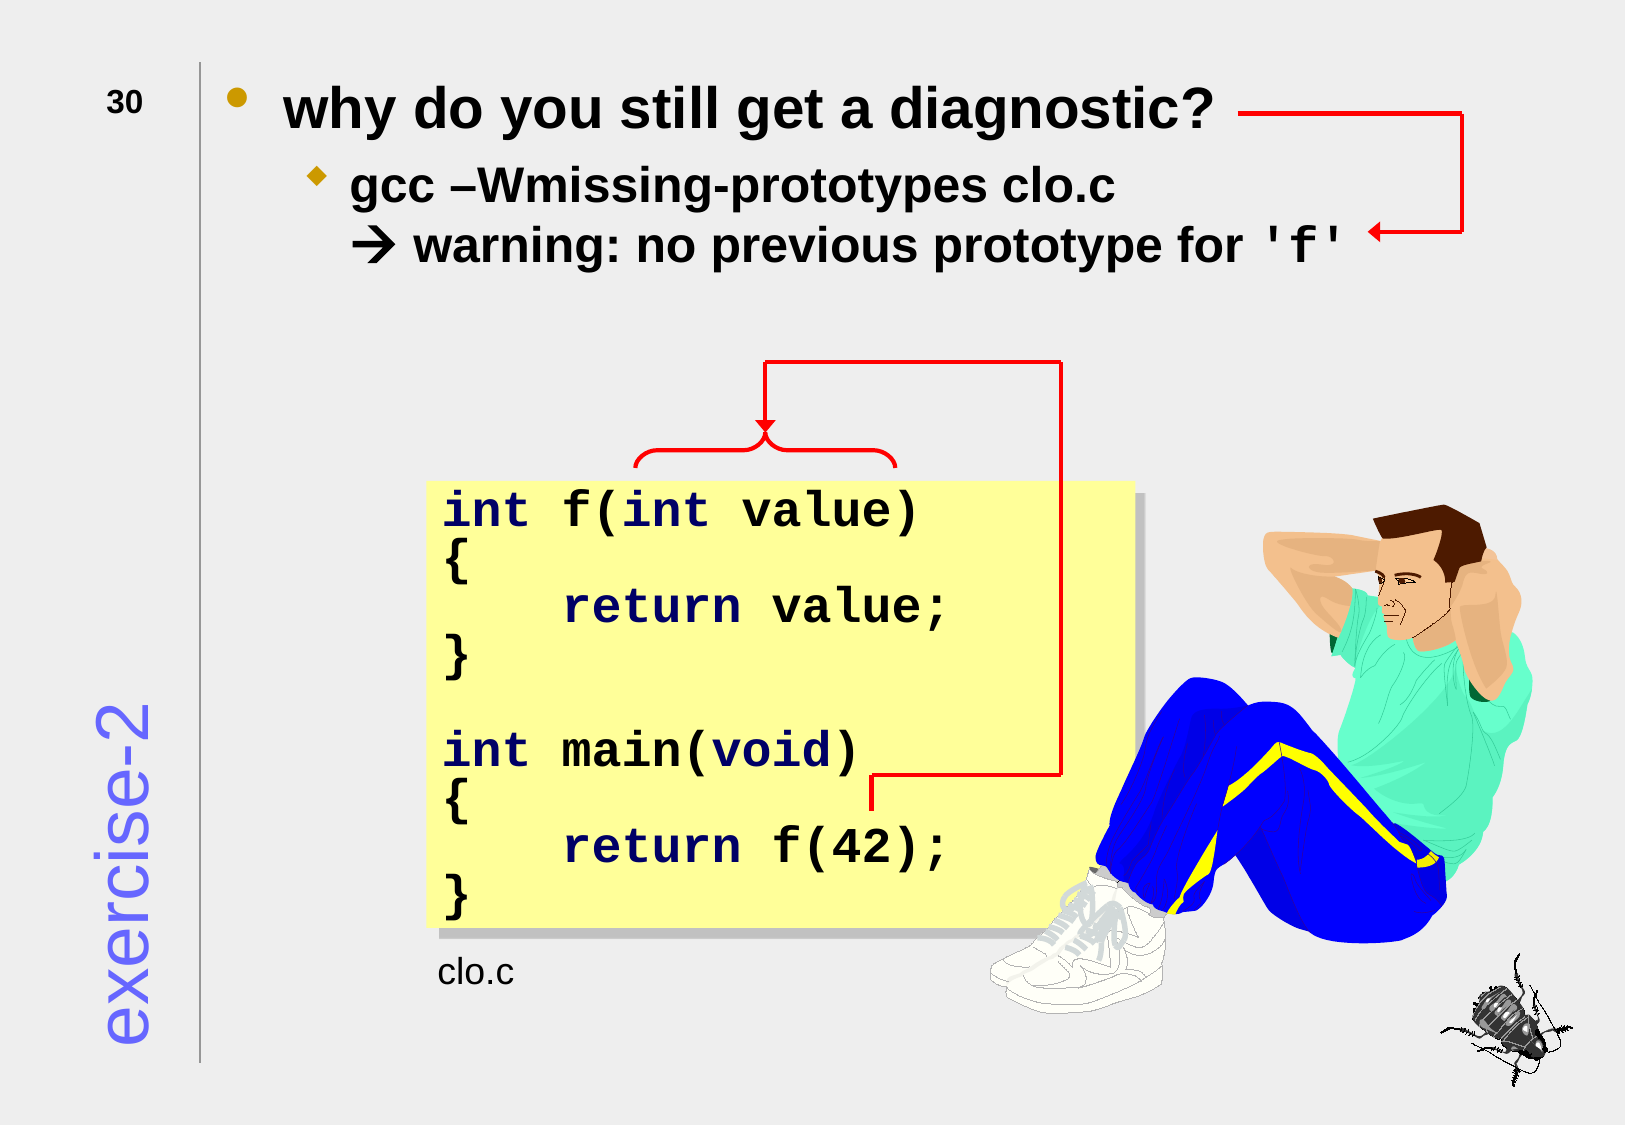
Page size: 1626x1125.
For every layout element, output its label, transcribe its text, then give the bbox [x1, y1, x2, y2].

text_box [1117, 920, 1122, 931]
text_box [1235, 829, 1308, 932]
title exercise-2 [50, 187, 188, 1063]
text_box [1095, 915, 1102, 922]
text_box [1117, 932, 1122, 942]
text_box [1084, 902, 1089, 920]
list why do you still get a diagnostic? gcc –Wmissing-prototypes clo.c  warning: no previous prototype for 'f' [212, 62, 1550, 1063]
text_box clo.c [422, 939, 683, 1000]
text_box int f(int value) { return value; } int main(void) { return f(42); } [426, 480, 1136, 928]
text_box [991, 504, 1533, 1013]
